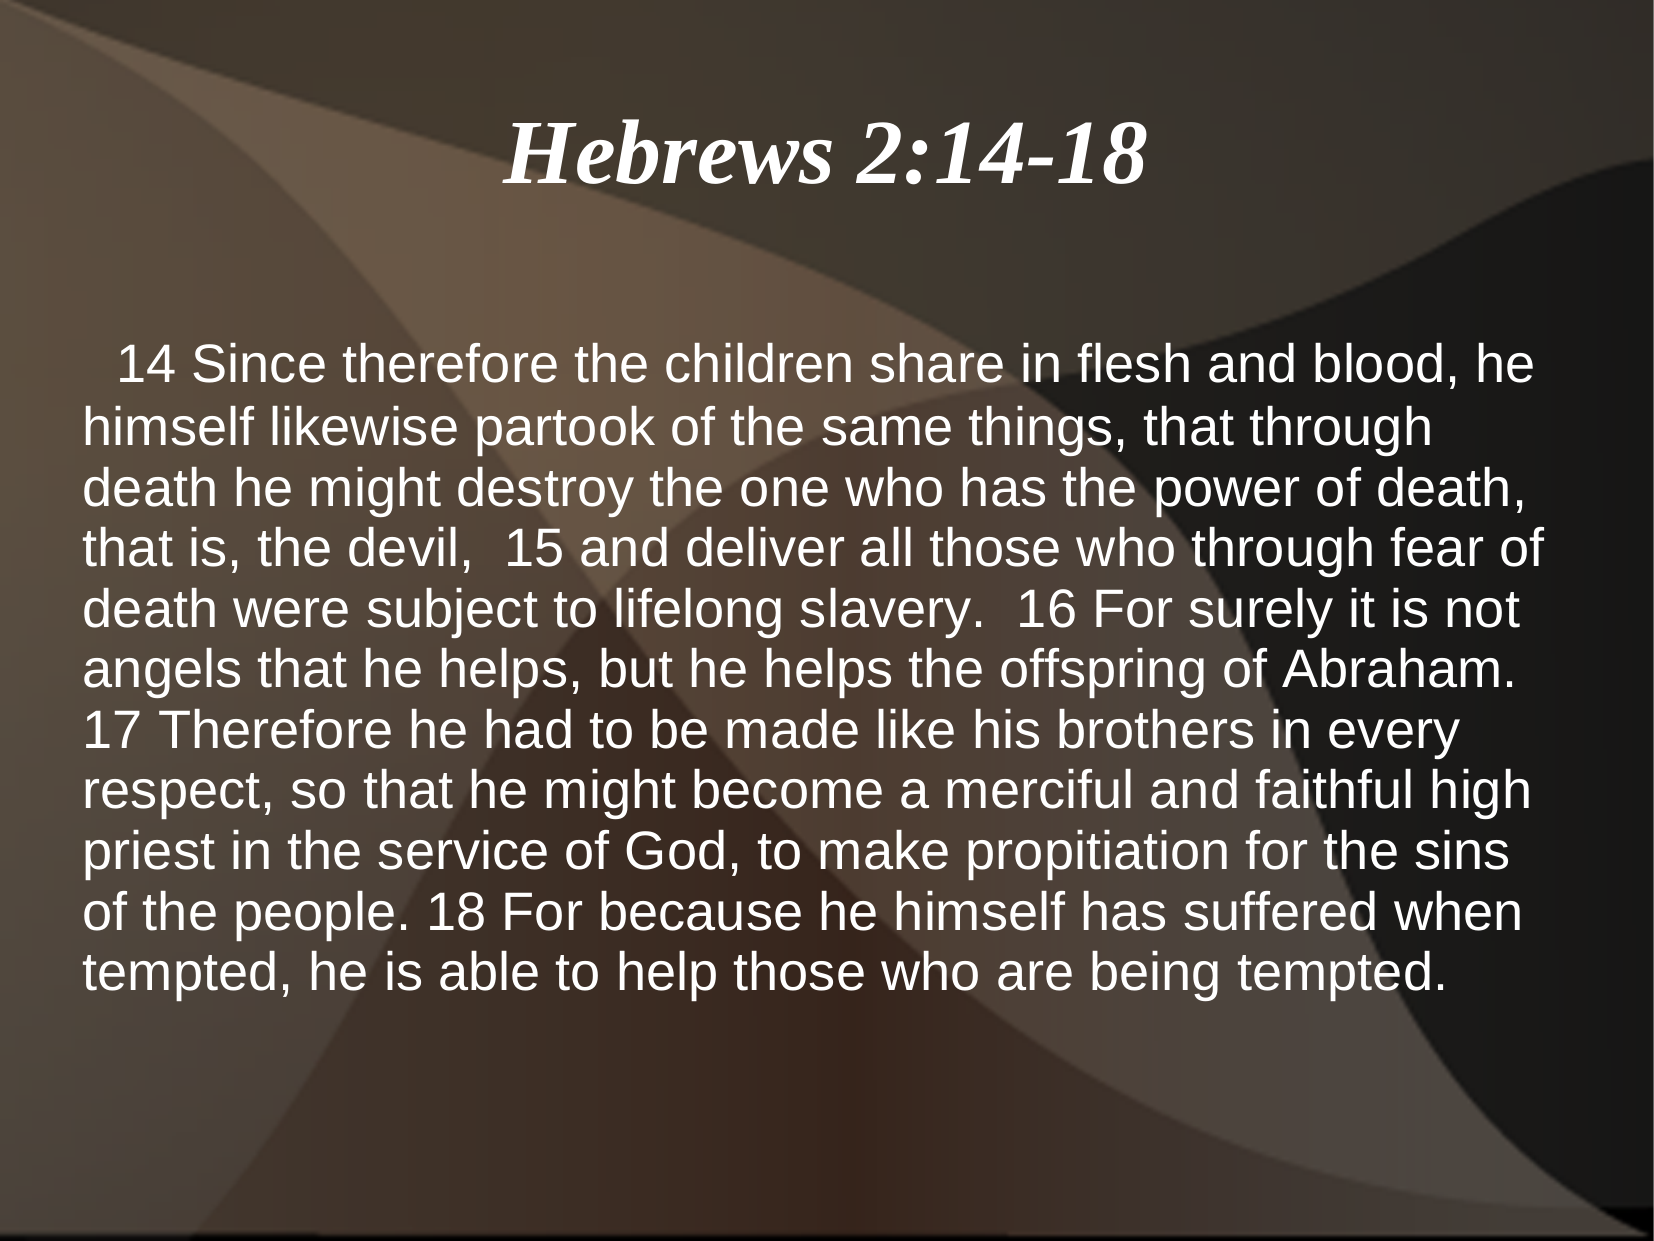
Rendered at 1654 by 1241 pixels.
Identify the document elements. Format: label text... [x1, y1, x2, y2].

subtitle 14 Since therefore the children share in flesh and blood, he himself likewise partook of the same things, that through death he might destroy the one who has the power of death, that is, the devil, 15 and deliver all those who through fear of death were subject to lifelong slavery. 16 For surely it is not angels that he helps, but he helps the offspring of Abraham. 17 Therefore he had to be made like his brothers in every respect, so that he might become a merciful and faithful high priest in the service of God, to make propitiation for the sins of the people. 18 For because he himself has suffered when tempted, he is able to help those who are being tempted. [82, 297, 1571, 1102]
title Hebrews 2:14-18 [82, 56, 1571, 250]
picture [0, 0, 1654, 1241]
